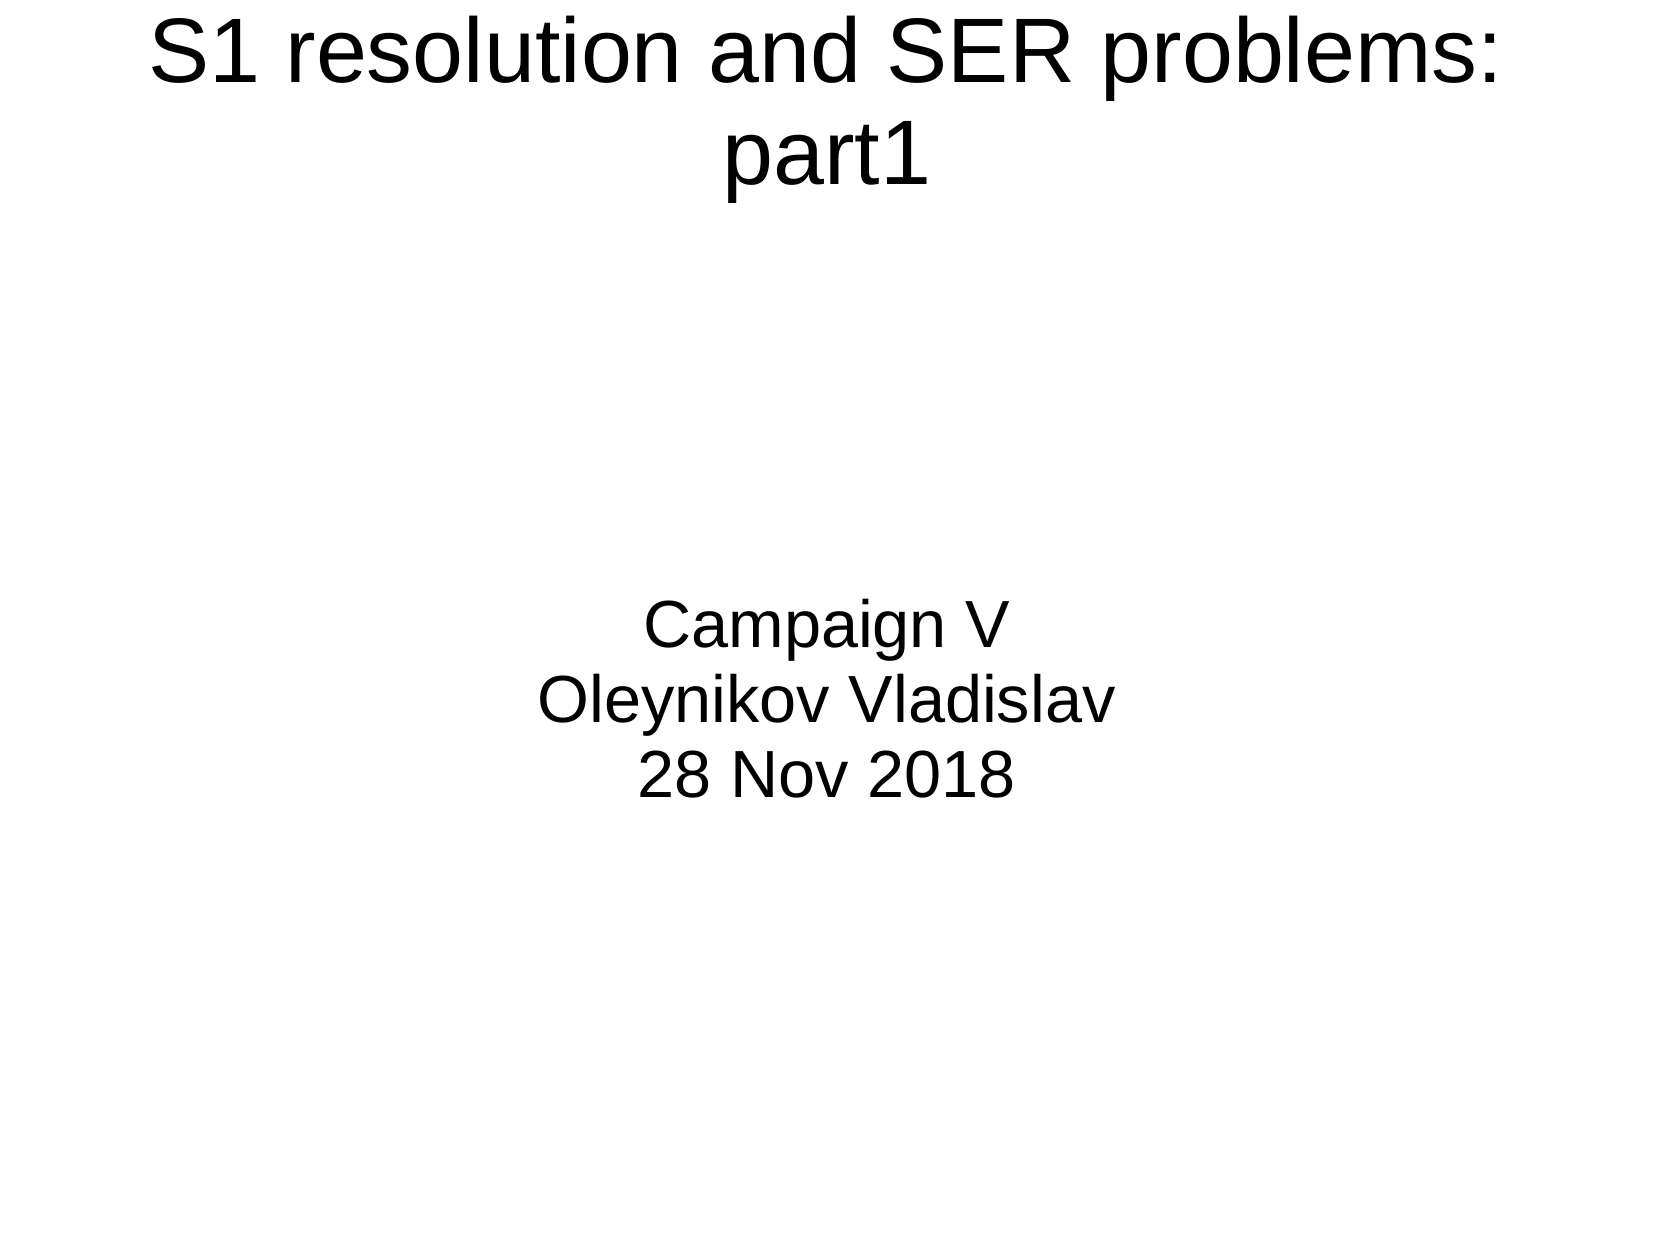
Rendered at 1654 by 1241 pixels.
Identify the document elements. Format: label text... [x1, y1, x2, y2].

subtitle Сampaign V Oleynikov Vladislav 28 Nov 2018 [82, 290, 1571, 1109]
title S1 resolution and SER problems: part1 [82, 0, 1571, 290]
